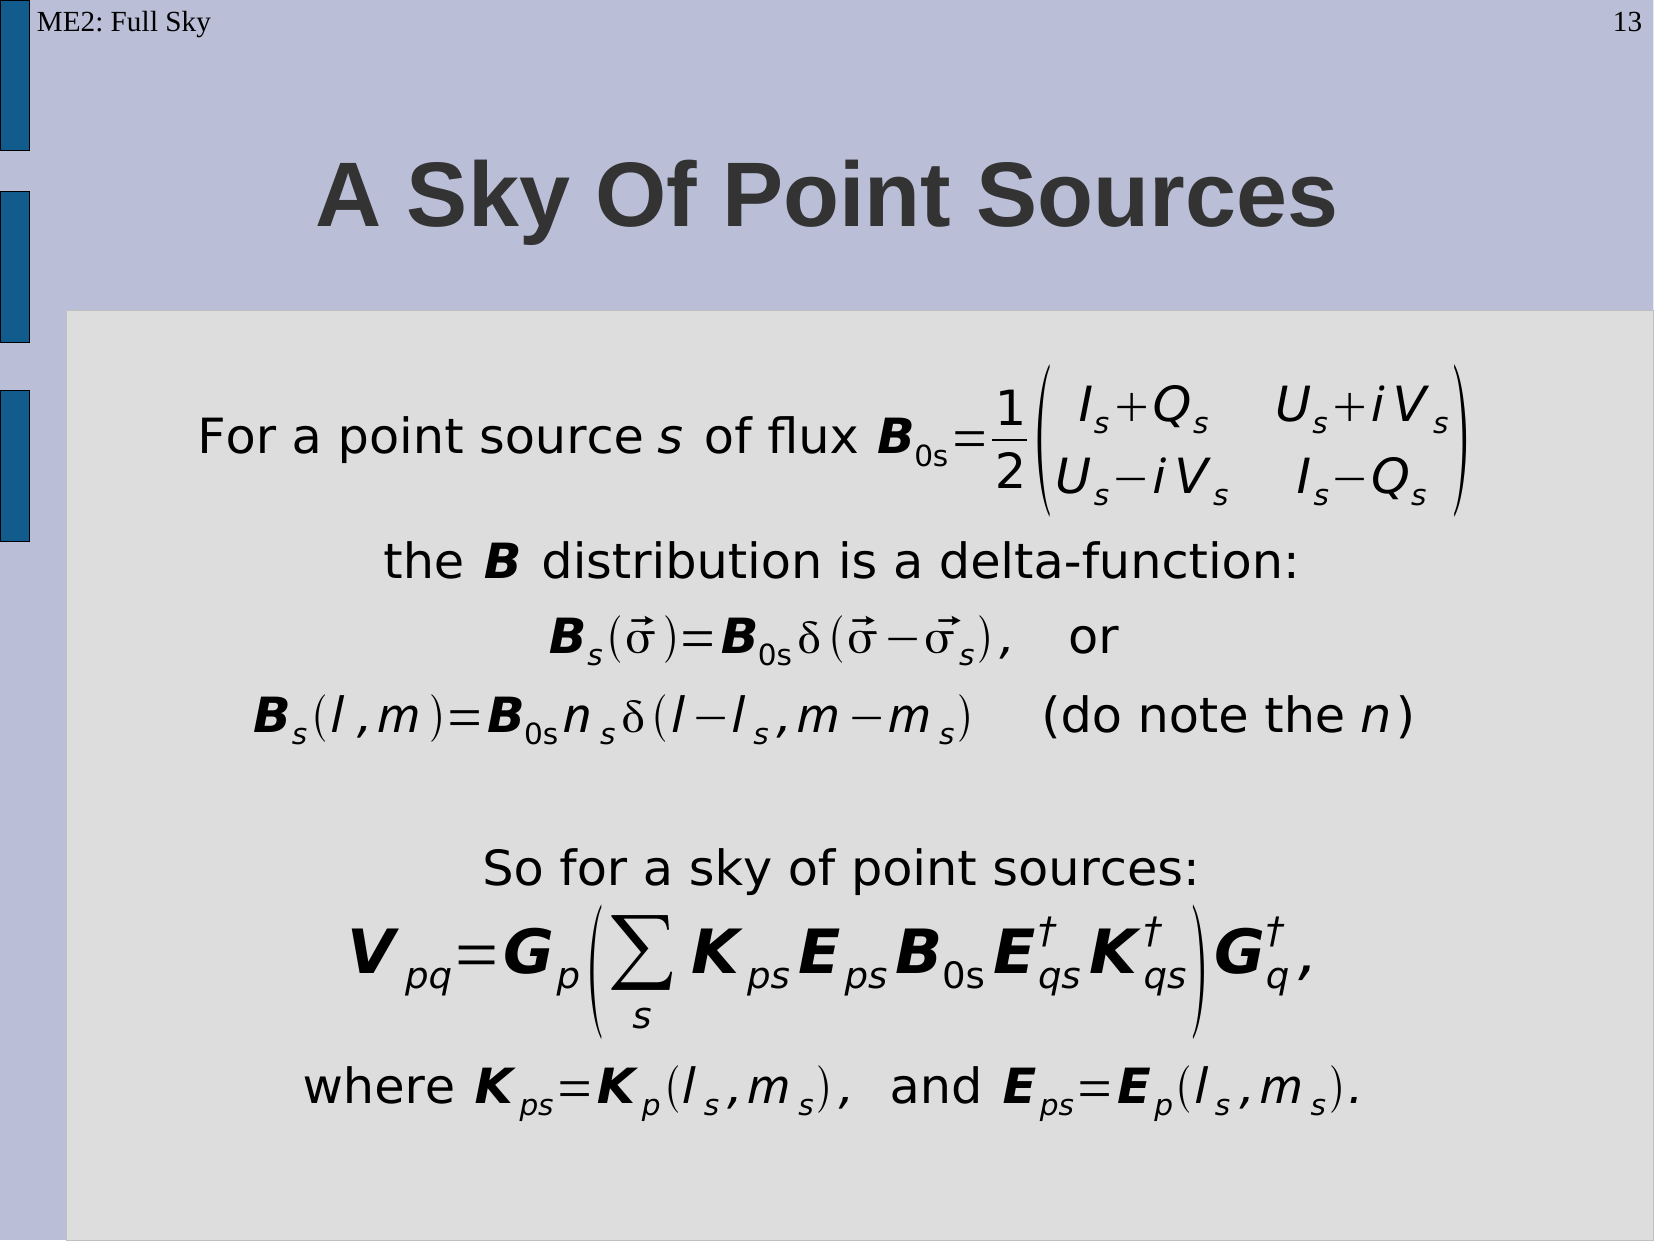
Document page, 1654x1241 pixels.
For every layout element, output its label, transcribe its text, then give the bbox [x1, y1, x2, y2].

chart [191, 362, 1477, 1123]
title A Sky Of Point Sources [121, 91, 1534, 299]
